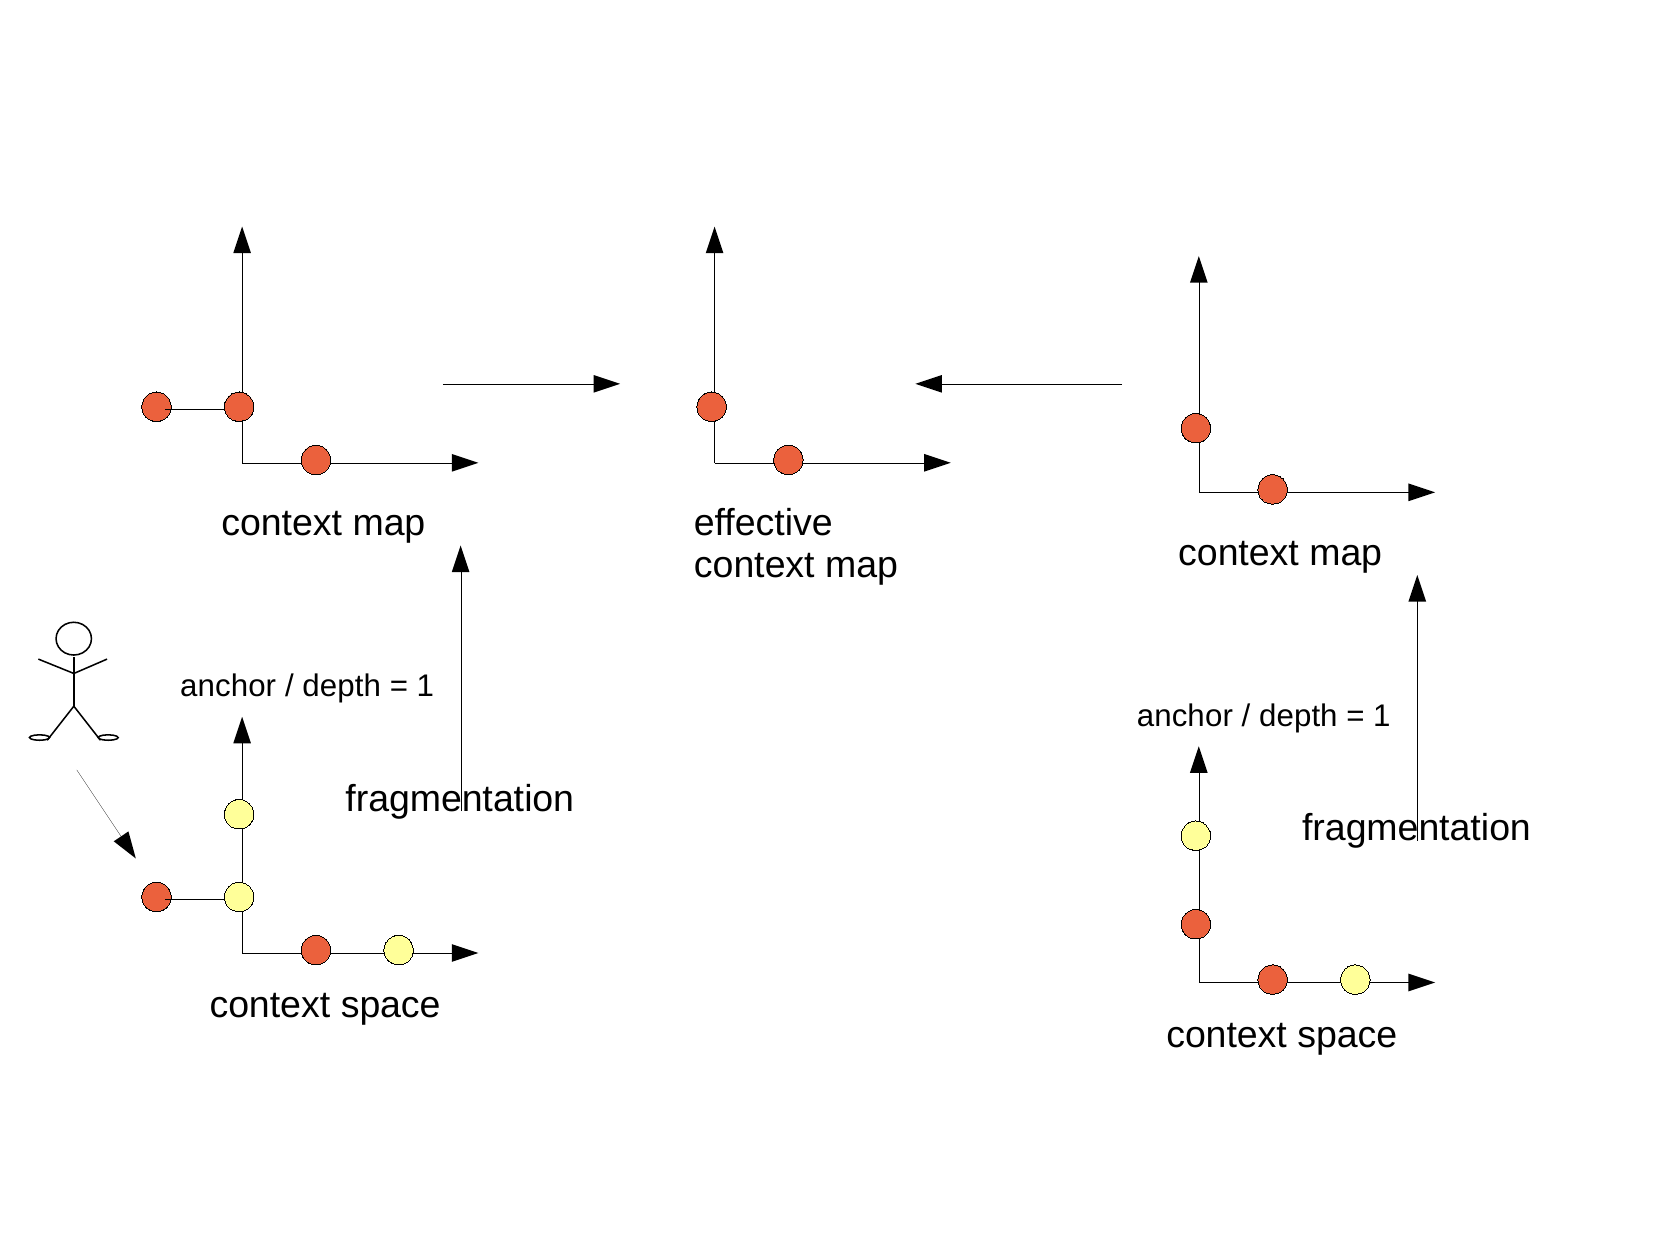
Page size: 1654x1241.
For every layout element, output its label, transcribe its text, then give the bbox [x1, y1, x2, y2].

text_box [301, 935, 331, 965]
text_box [141, 882, 172, 912]
text_box [301, 445, 331, 475]
text_box fragmentation [1287, 799, 1613, 857]
text_box [1181, 909, 1211, 939]
text_box context space [194, 976, 520, 1034]
text_box [1257, 474, 1288, 505]
text_box [1181, 413, 1211, 443]
text_box [773, 445, 804, 475]
text_box [224, 882, 254, 912]
text_box anchor / depth = 1 [165, 661, 461, 711]
text_box effective context map [679, 494, 1004, 594]
text_box [1340, 964, 1371, 995]
text_box context map [206, 494, 532, 552]
text_box [1257, 964, 1288, 995]
text_box [224, 799, 254, 829]
text_box [224, 391, 254, 422]
text_box [383, 935, 414, 965]
text_box fragmentation [330, 769, 656, 827]
text_box anchor / depth = 1 [1122, 690, 1417, 741]
text_box [696, 391, 727, 422]
text_box [141, 391, 172, 422]
text_box context map [1163, 524, 1489, 581]
text_box context space [1151, 1006, 1477, 1063]
text_box [1181, 820, 1211, 851]
